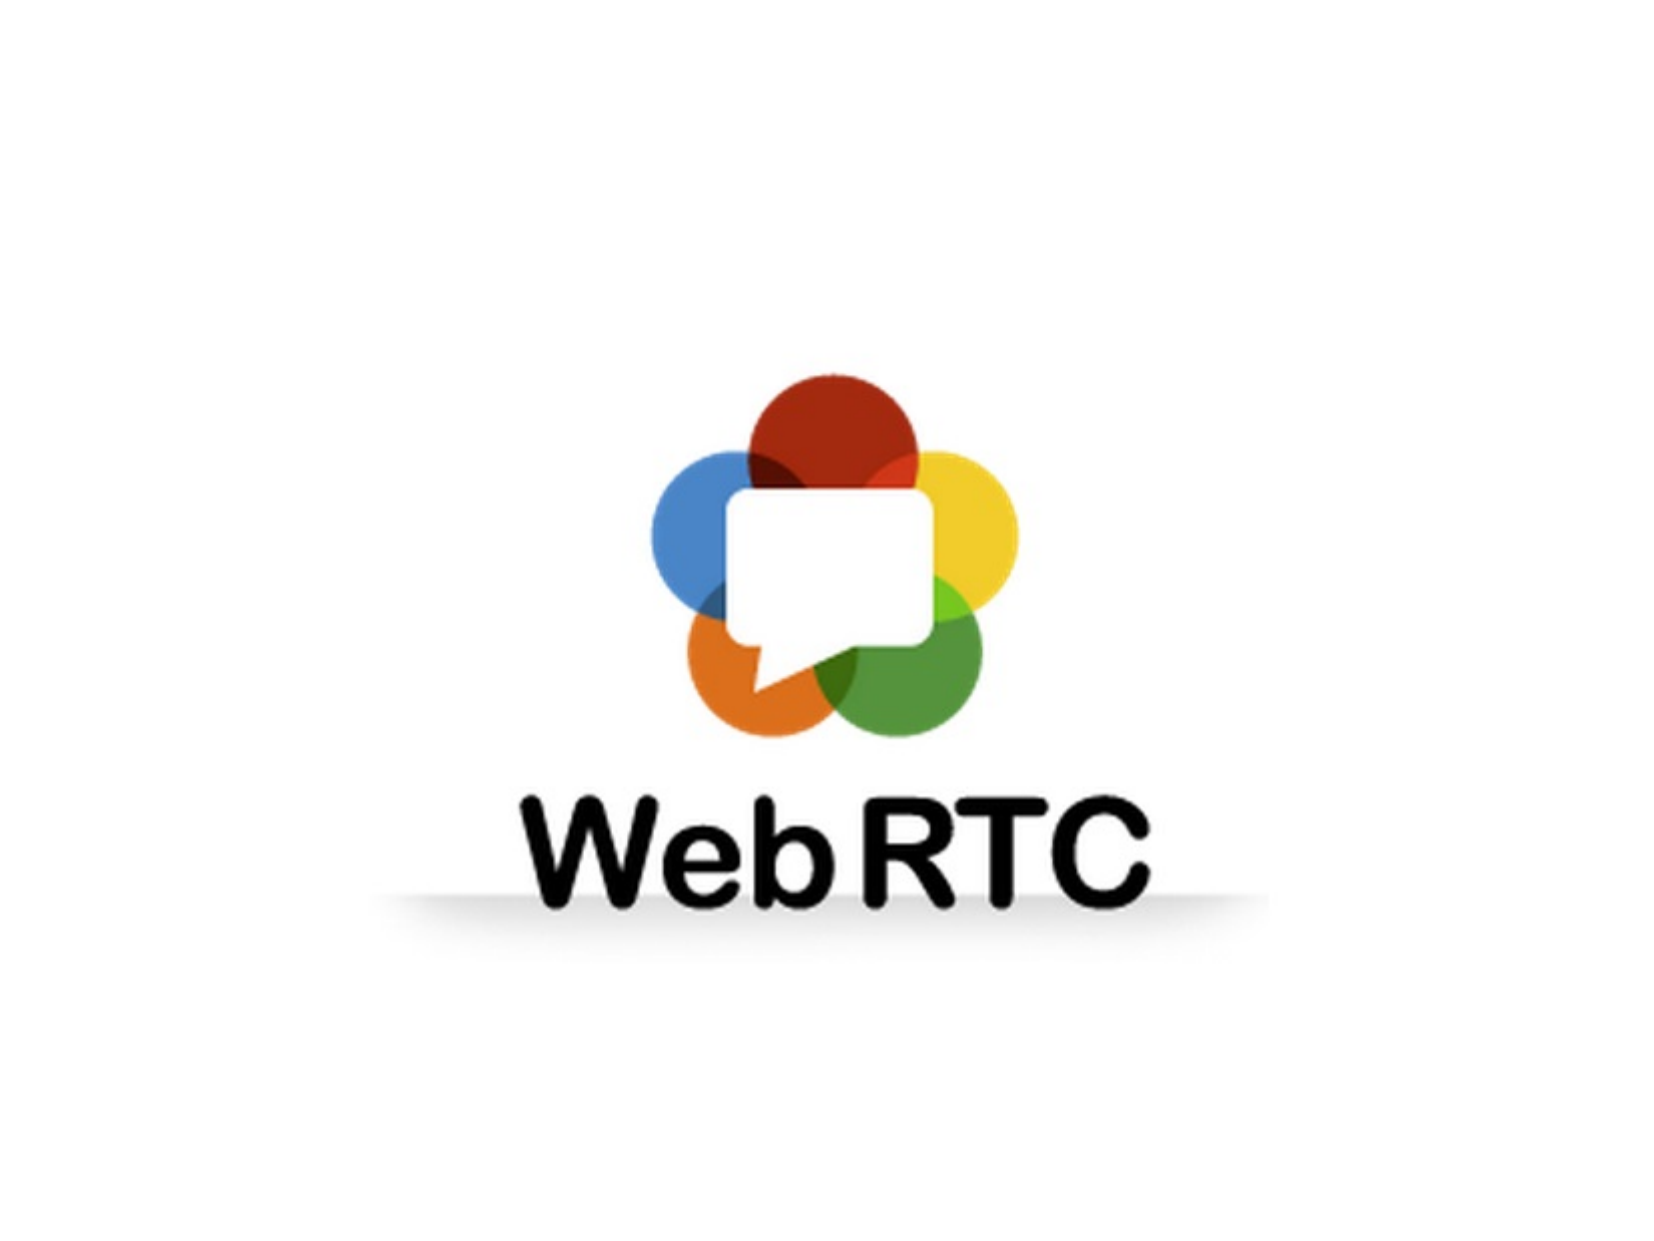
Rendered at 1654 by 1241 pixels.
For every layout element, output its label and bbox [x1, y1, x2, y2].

picture [205, 290, 1448, 1010]
